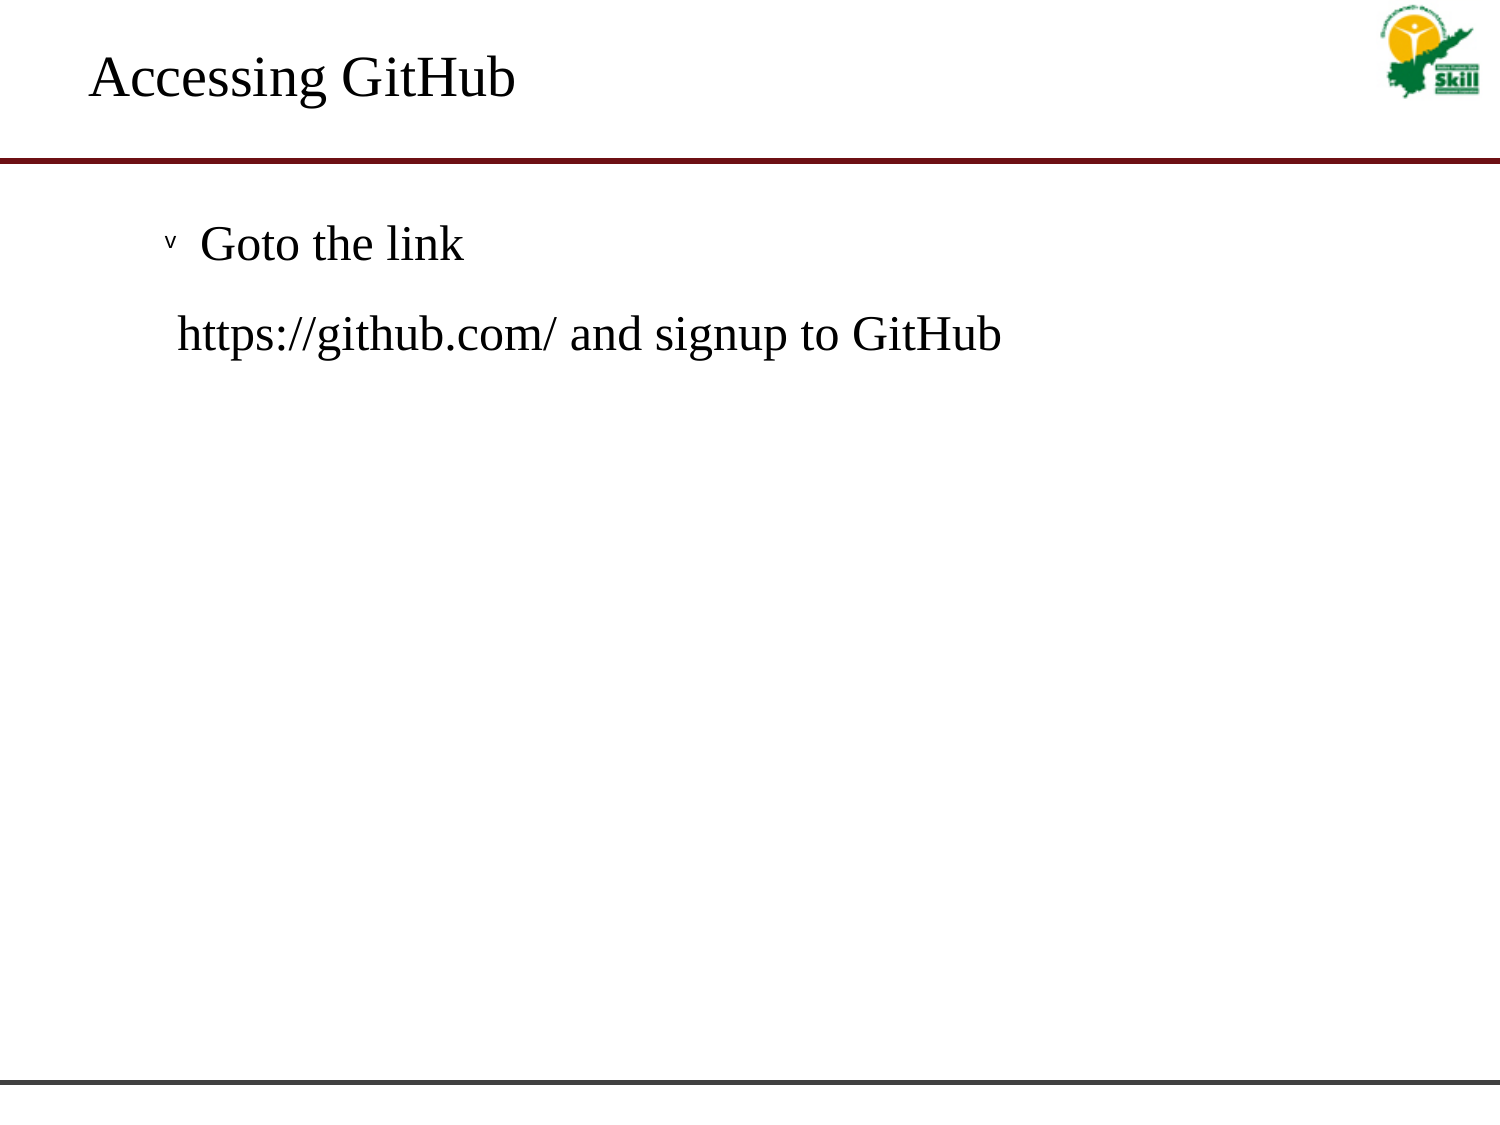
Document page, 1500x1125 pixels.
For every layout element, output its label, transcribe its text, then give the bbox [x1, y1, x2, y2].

text_box Goto the link https://github.com/ and signup to GitHub [150, 172, 1463, 458]
title Accessing GitHub [73, 30, 1424, 173]
picture [1376, 0, 1483, 110]
